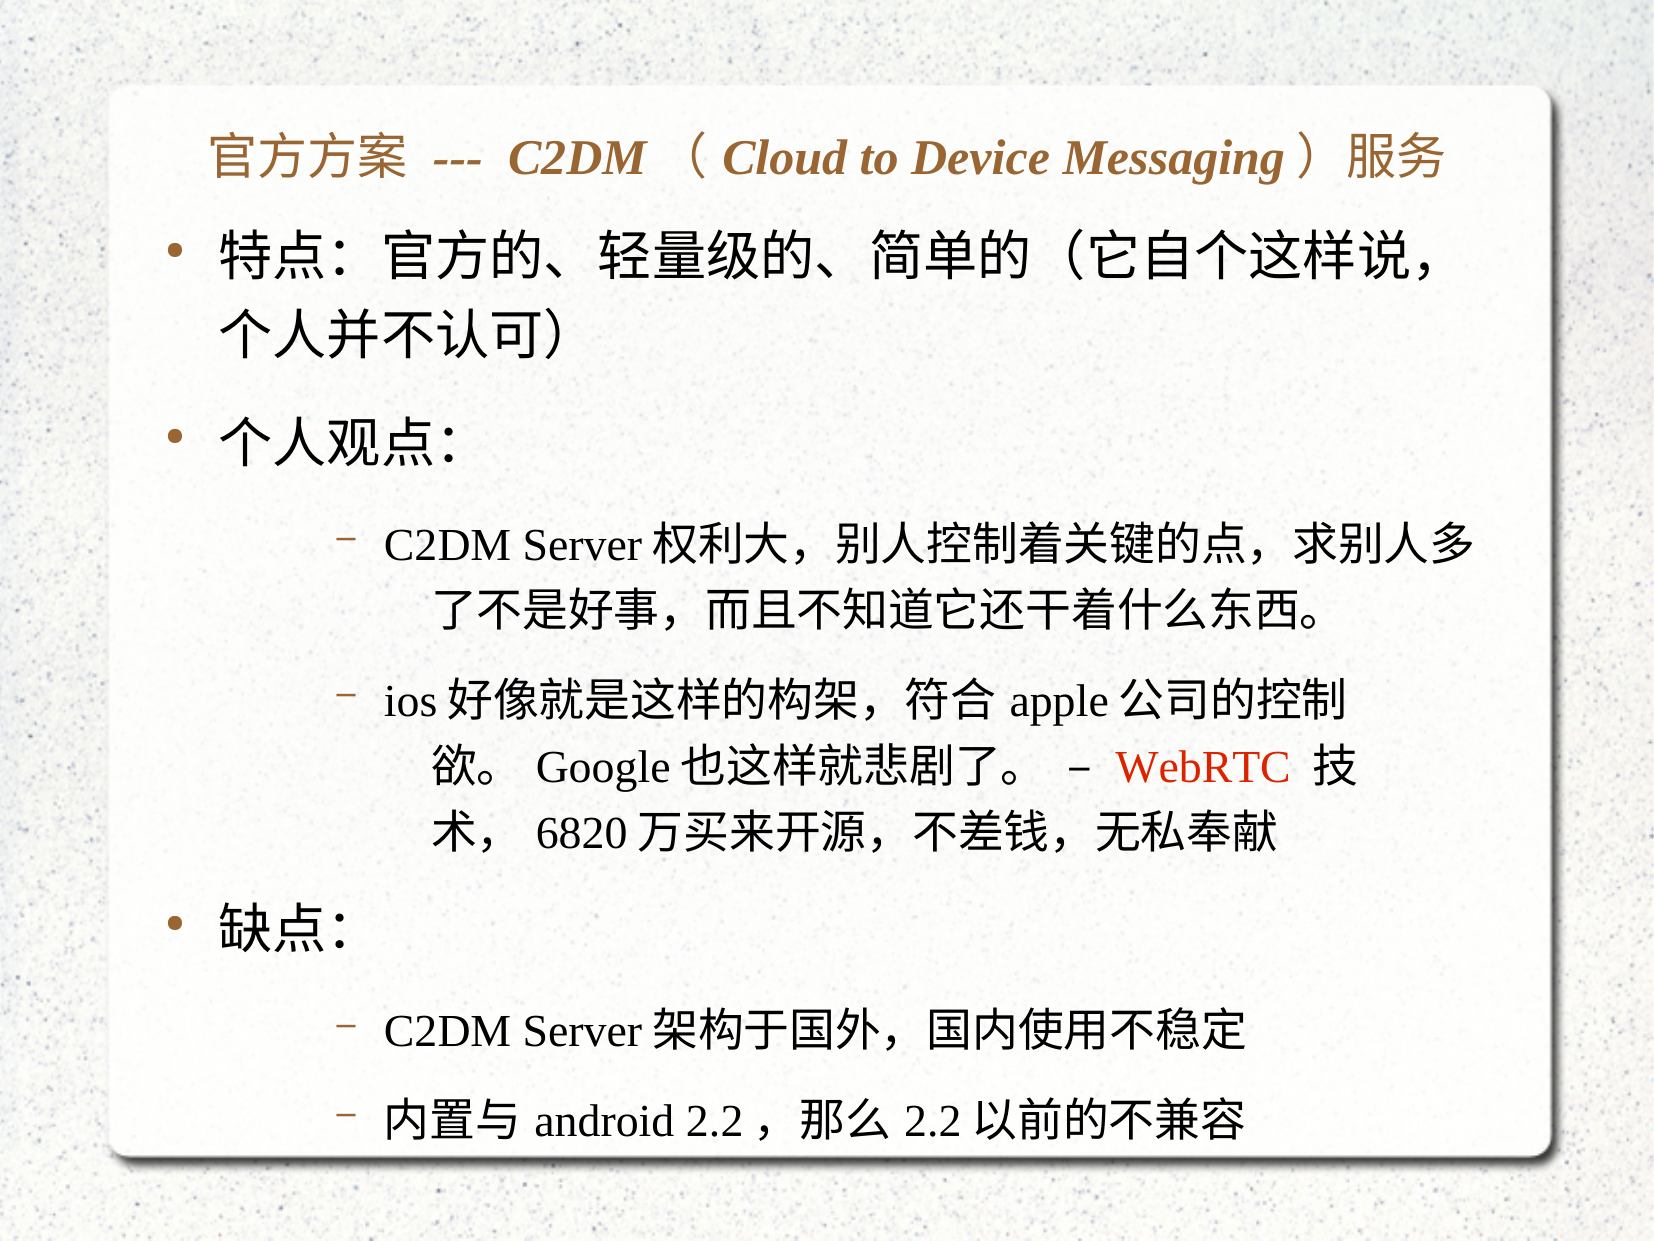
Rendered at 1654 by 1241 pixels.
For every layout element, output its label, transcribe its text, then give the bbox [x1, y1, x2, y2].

title 官方方案 --- C2DM（Cloud to Device Messaging）服务 [82, 49, 1571, 257]
list 特点：官方的、轻量级的、简单的（它自个这样说，个人并不认可） 个人观点： C2DM Server权利大，别人控制着关键的点，求别人多了不是好事，而且不知道它还干着什么东西。 ios好像就是这样的构架，符合apple公司的控制欲。Google也这样就悲剧了。 – WebRTC 技术，6820万买来开源，不差钱，无私奉献 缺点： C2DM Server架构于国外，国内使用不稳定 内置与android 2.2，那么2.2以前的不兼容 [147, 212, 1506, 1095]
picture [0, 0, 1654, 1241]
